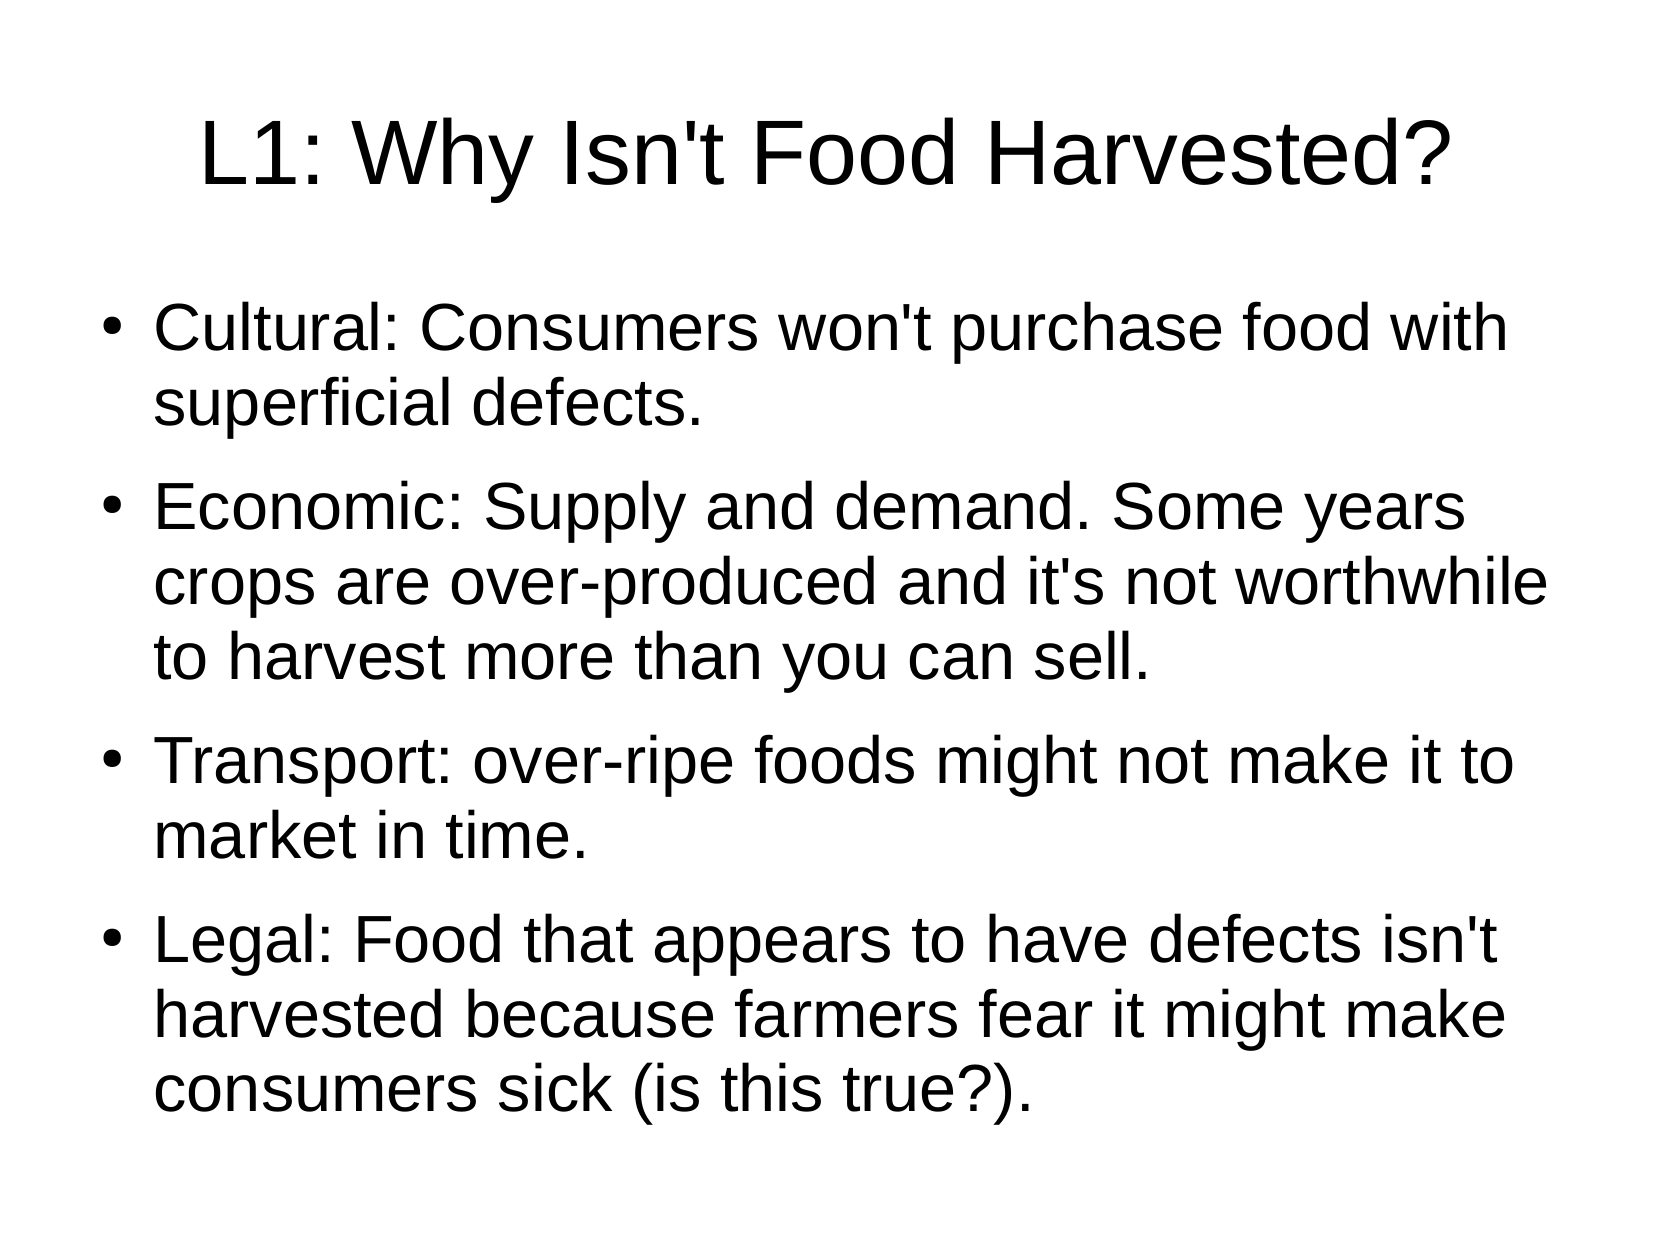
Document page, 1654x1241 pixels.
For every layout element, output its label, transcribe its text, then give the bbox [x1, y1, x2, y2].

title L1: Why Isn't Food Harvested? [82, 49, 1571, 257]
list Cultural: Consumers won't purchase food with superficial defects. Economic: Supply and demand. Some years crops are over-produced and it's not worthwhile to harvest more than you can sell. Transport: over-ripe foods might not make it to market in time. Legal: Food that appears to have defects isn't harvested because farmers fear it might make consumers sick (is this true?). [82, 290, 1571, 1225]
